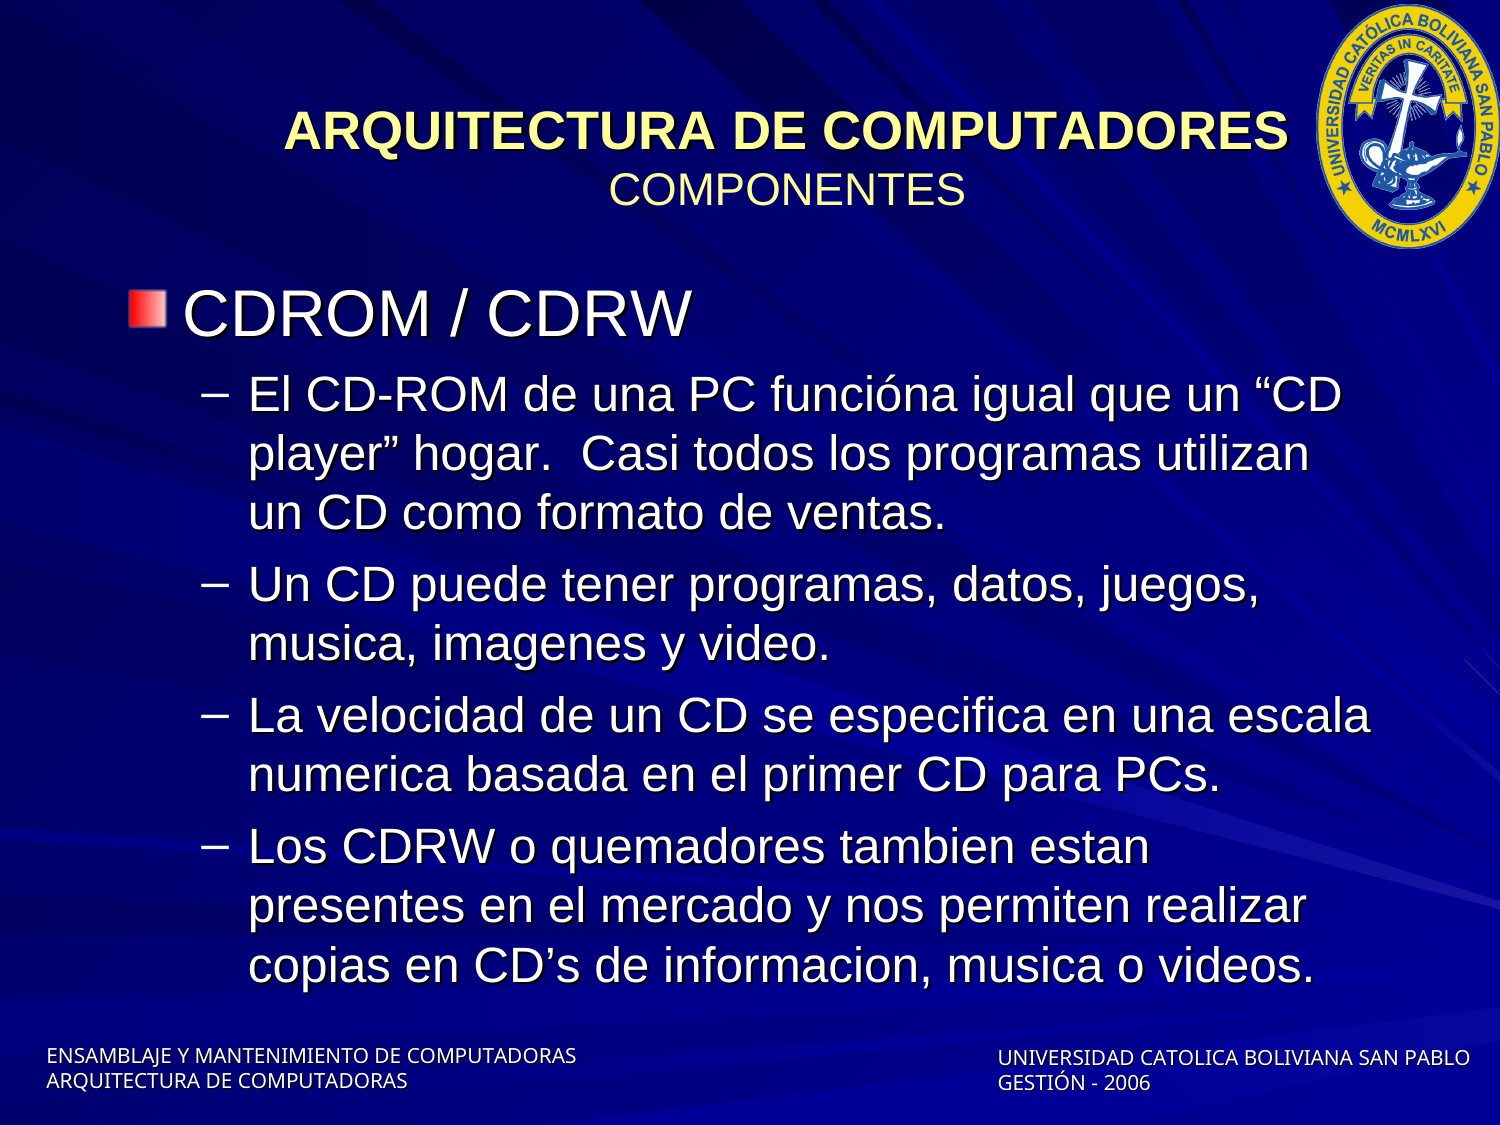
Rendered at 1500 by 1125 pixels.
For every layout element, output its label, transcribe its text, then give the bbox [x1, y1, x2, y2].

picture [1316, 4, 1500, 249]
text_box ARQUITECTURA DE COMPUTADORES COMPONENTES [112, 78, 1463, 232]
list CDROM / CDRW El CD-ROM de una PC funcióna igual que un “CD player” hogar. Casi todos los programas utilizan un CD como formato de ventas. Un CD puede tener programas, datos, juegos, musica, imagenes y video. La velocidad de un CD se especifica en una escala numerica basada en el primer CD para PCs. Los CDRW o quemadores tambien estan presentes en el mercado y nos permiten realizar copias en CD’s de informacion, musica o videos. [112, 262, 1388, 1063]
